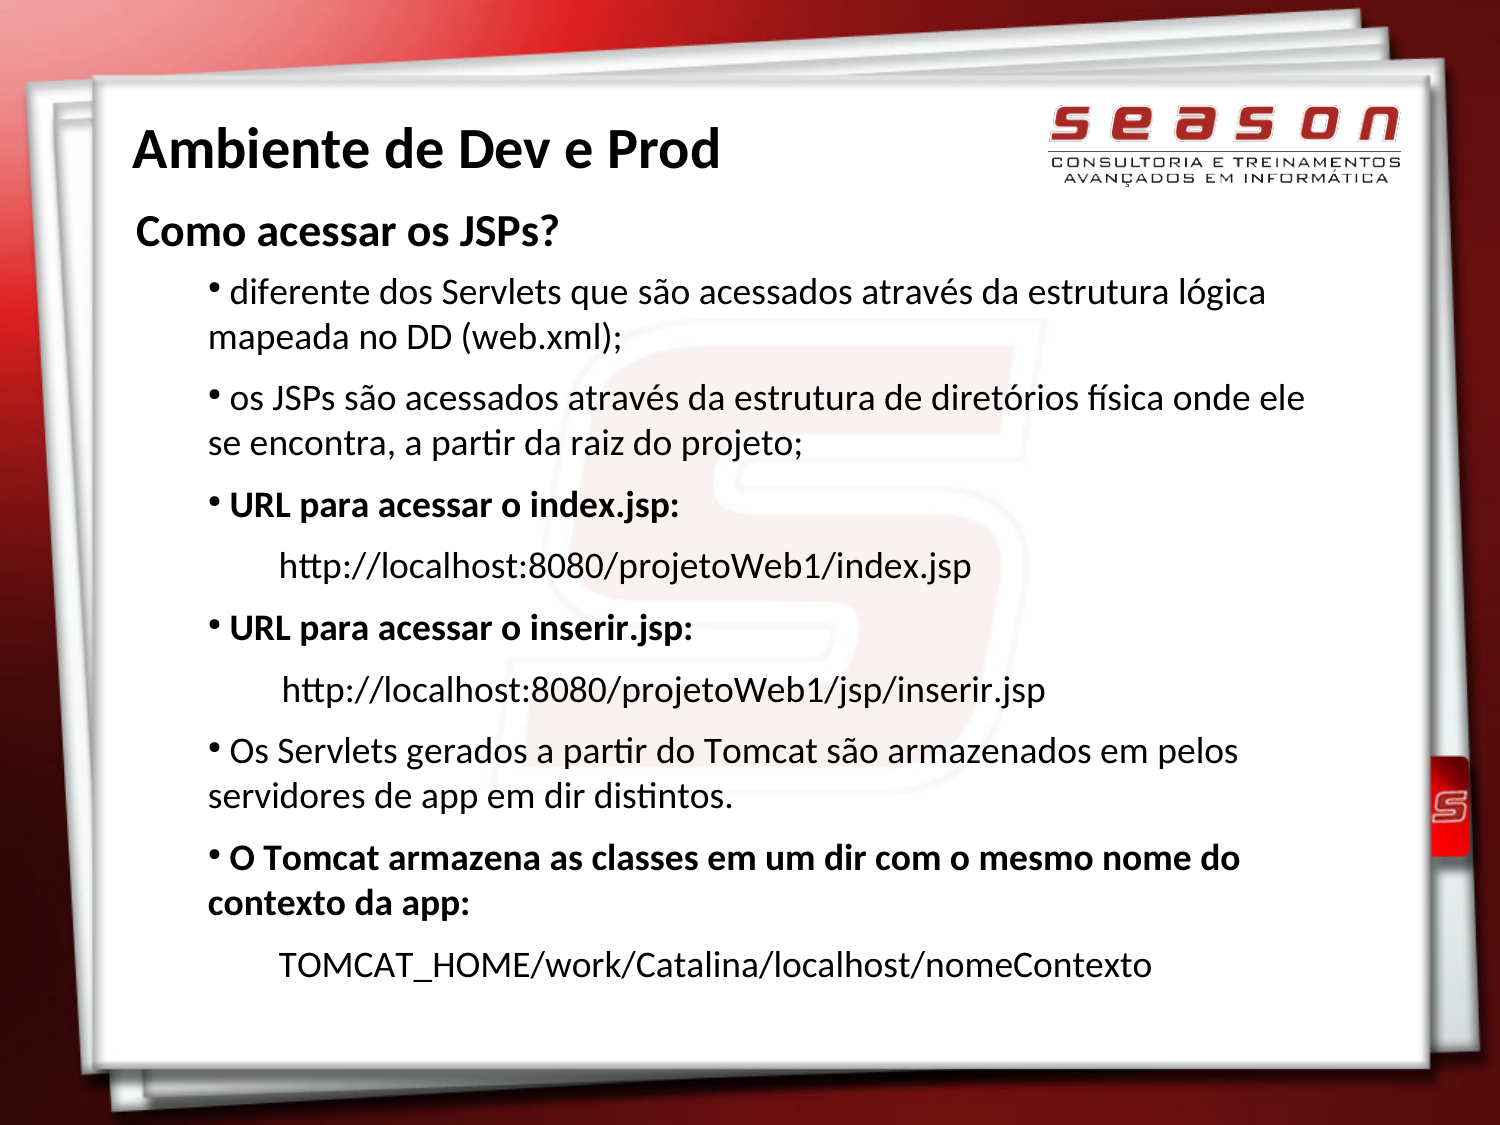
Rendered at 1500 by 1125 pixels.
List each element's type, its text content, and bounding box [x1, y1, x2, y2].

picture [0, 0, 1500, 1125]
title Ambiente de Dev e Prod [118, 33, 1394, 257]
text_box diferente dos Servlets que são acessados através da estrutura lógica mapeada no DD (web.xml); os JSPs são acessados através da estrutura de diretórios física onde ele se encontra, a partir da raiz do projeto; URL para acessar o index.jsp: http://localhost:8080/projetoWeb1/index.jsp URL para acessar o inserir.jsp: http://localhost:8080/projetoWeb1/jsp/inserir.jsp Os Servlets gerados a partir do Tomcat são armazenados em pelos servidores de app em dir distintos. O Tomcat armazena as classes em um dir com o mesmo nome do contexto da app: TOMCAT_HOME/work/Catalina/localhost/nomeContexto [207, 266, 1328, 985]
text_box Como acessar os JSPs? [119, 200, 1240, 256]
